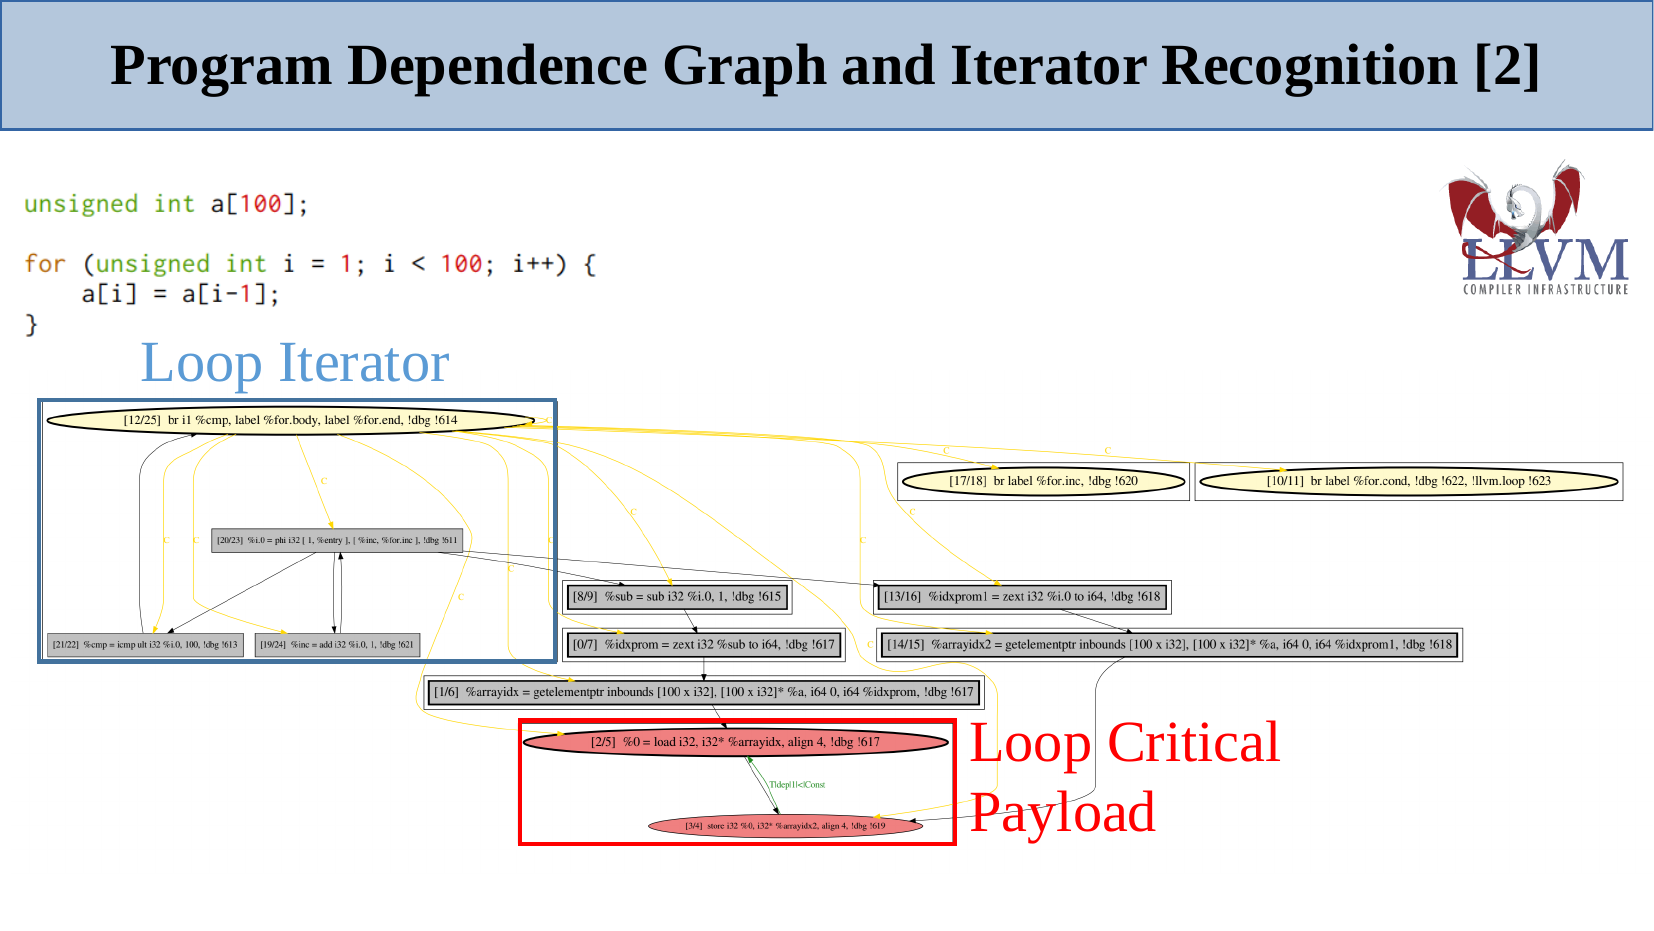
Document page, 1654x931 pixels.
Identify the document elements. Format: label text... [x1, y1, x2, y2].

picture [23, 188, 610, 350]
text_box Loop Iterator [35, 315, 556, 401]
picture [11, 370, 1654, 875]
picture [41, 402, 553, 659]
title Program Dependence Graph and Iterator Recognition [2] [0, 0, 1654, 130]
text_box Loop Critical Payload [954, 695, 1300, 851]
picture [1438, 159, 1631, 296]
